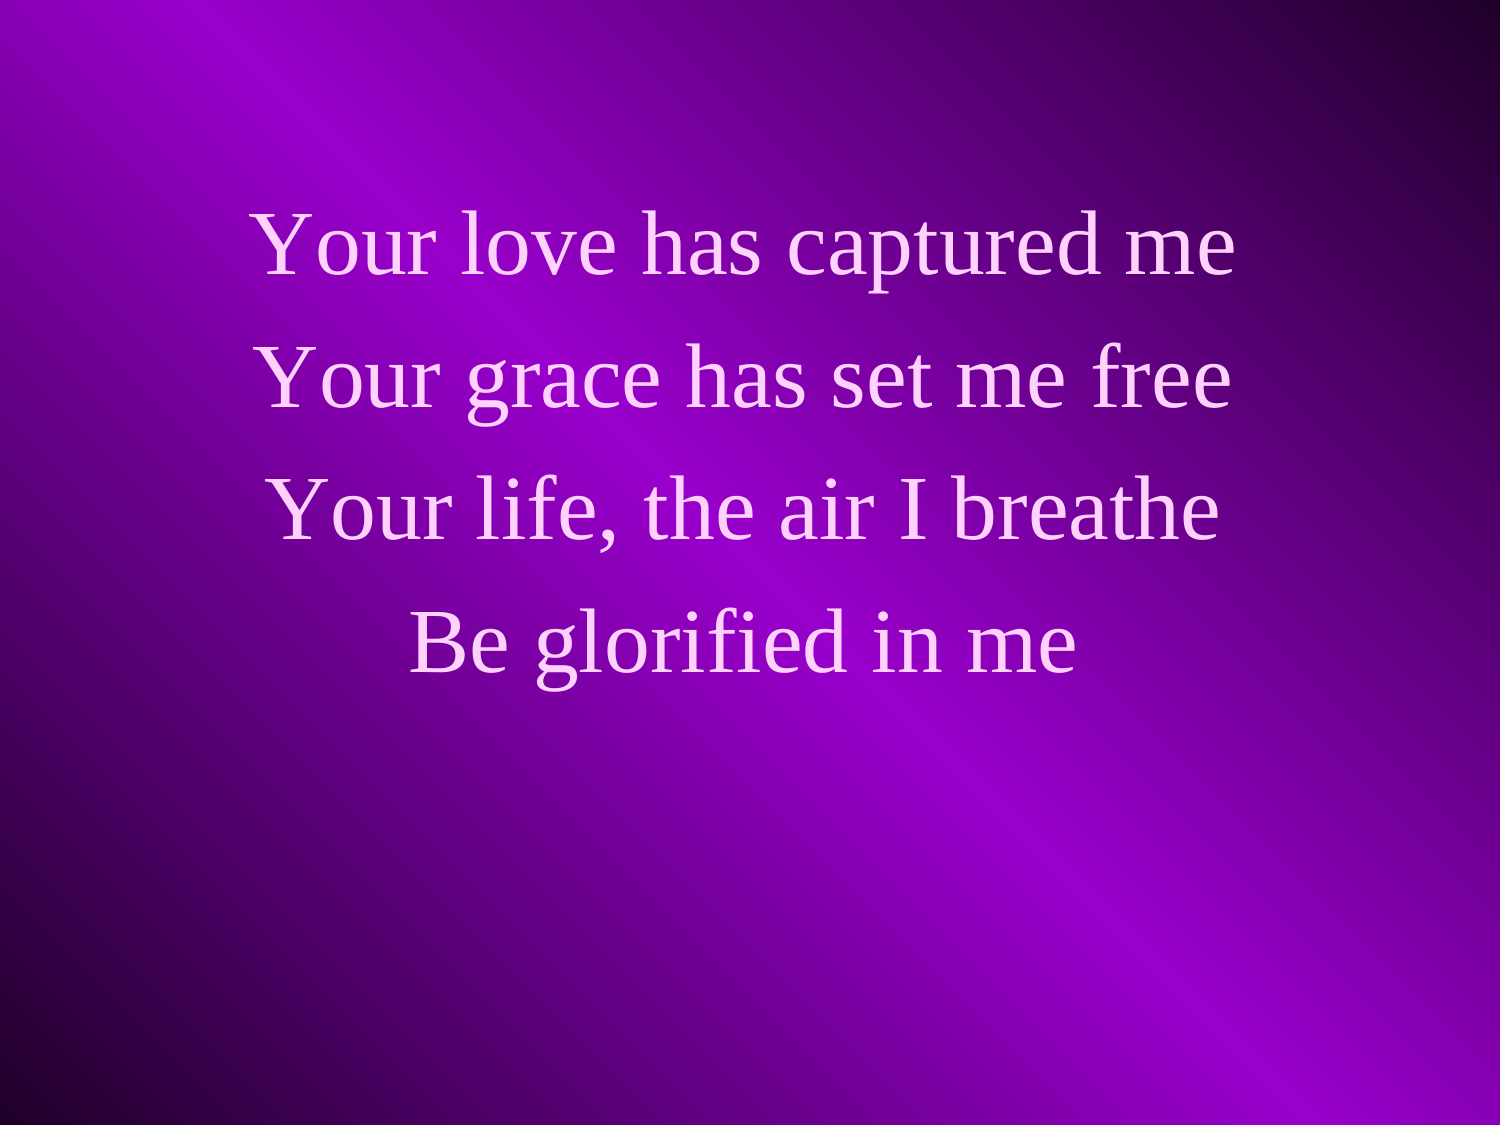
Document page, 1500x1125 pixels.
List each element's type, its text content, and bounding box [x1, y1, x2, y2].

subtitle Your love has captured me Your grace has set me free Your life, the air I breathe Be glorified in me [87, 174, 1400, 925]
